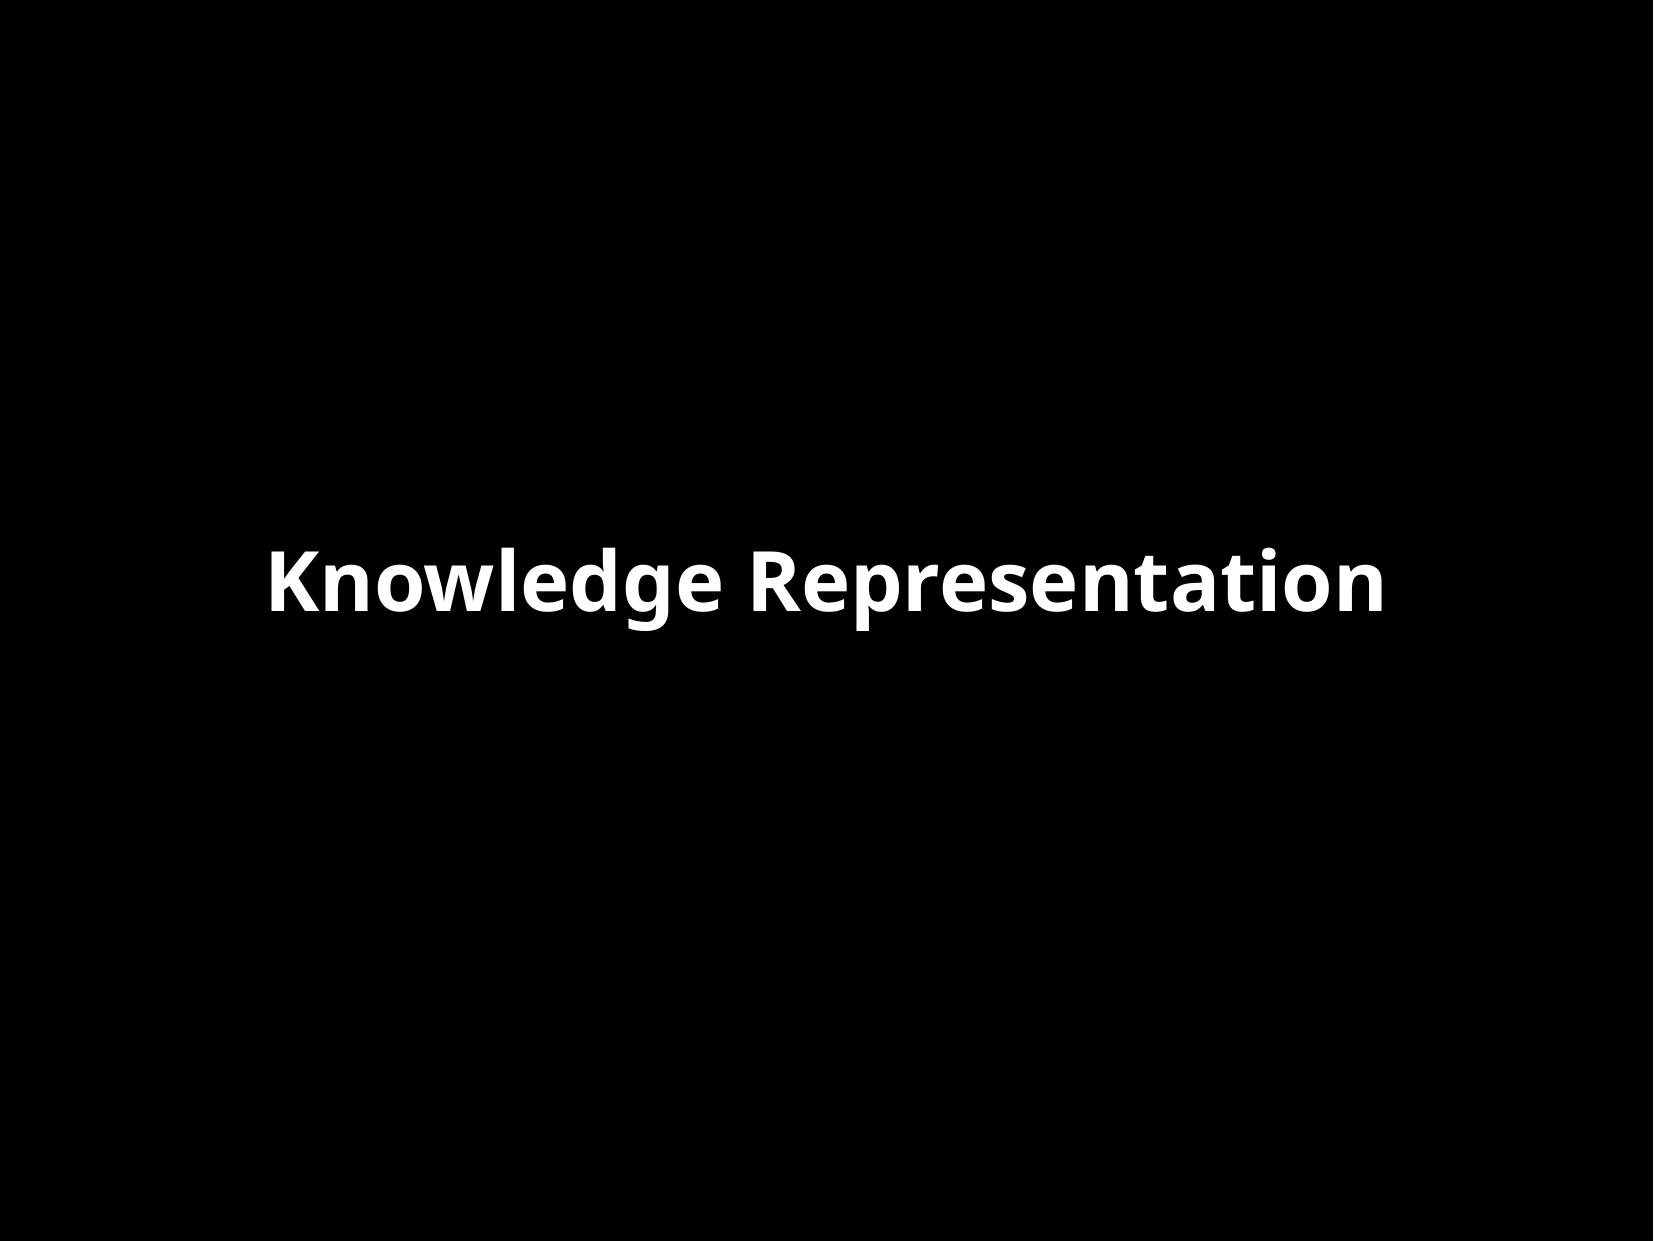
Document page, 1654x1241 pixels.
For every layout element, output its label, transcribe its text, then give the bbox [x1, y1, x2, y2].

subtitle Knowledge Representation [82, 49, 1571, 1109]
